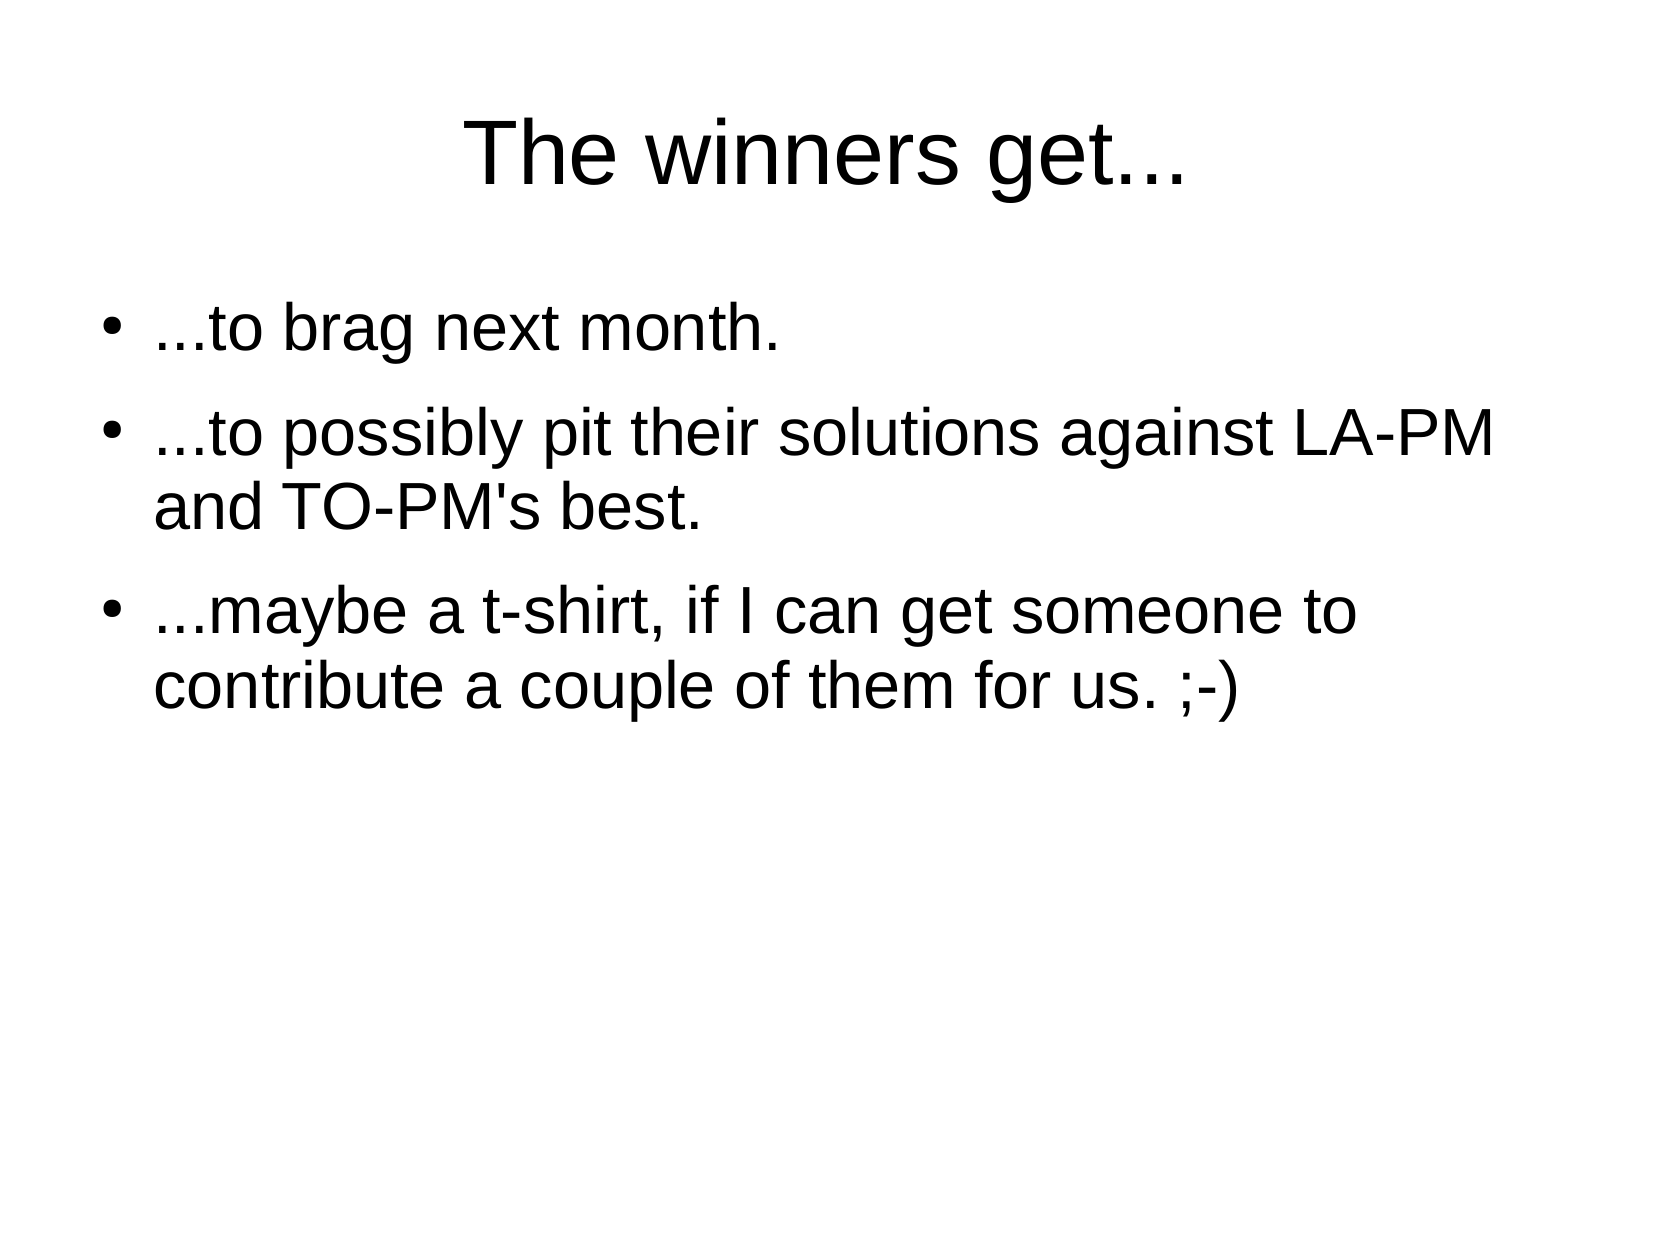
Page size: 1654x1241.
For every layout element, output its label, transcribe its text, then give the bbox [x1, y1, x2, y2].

title The winners get... [82, 49, 1571, 257]
list ...to brag next month. ...to possibly pit their solutions against LA-PM and TO-PM's best. ...maybe a t-shirt, if I can get someone to contribute a couple of them for us. ;-) [82, 290, 1571, 1010]
